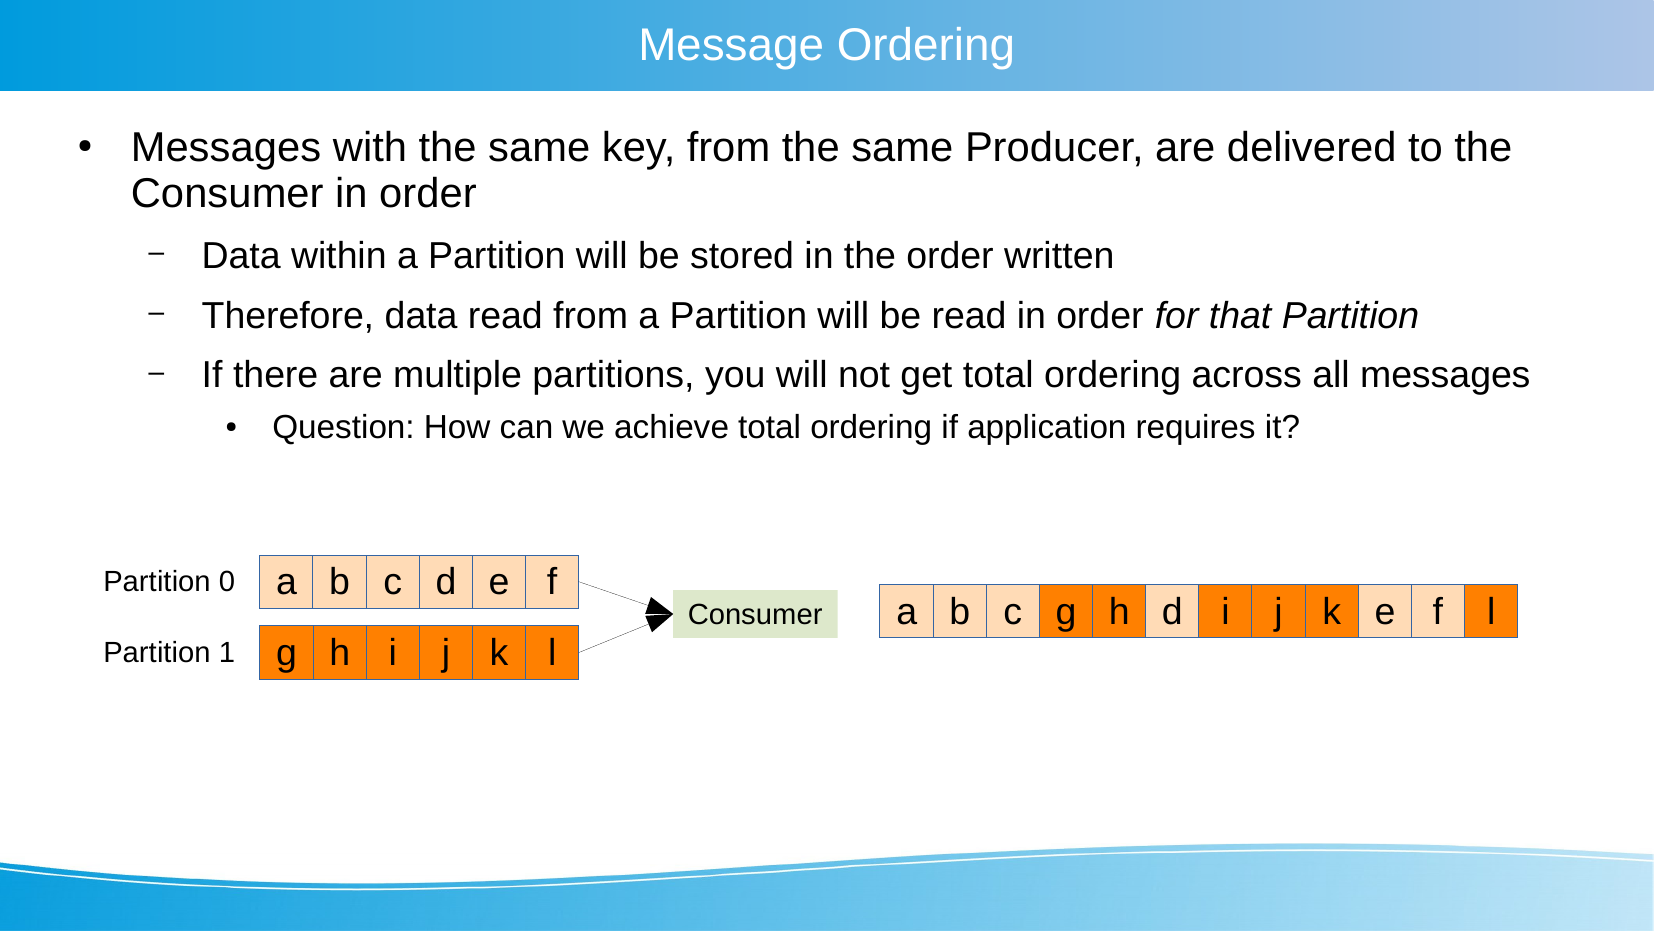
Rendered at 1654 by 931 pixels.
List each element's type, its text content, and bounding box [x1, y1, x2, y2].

text_box b [312, 555, 366, 609]
text_box f [1411, 584, 1464, 638]
text_box k [1305, 584, 1359, 638]
text_box f [525, 555, 579, 609]
text_box g [1039, 584, 1092, 638]
text_box e [1359, 584, 1411, 638]
text_box Partition 0 [88, 557, 251, 606]
text_box d [419, 555, 472, 609]
text_box a [879, 584, 933, 638]
text_box k [472, 625, 525, 680]
list Messages with the same key, from the same Producer, are delivered to the Consumer in order Data within a Partition will be stored in the order written Therefore, data read from a Partition will be read in order for that Partition If there are multiple partitions, you will not get total ordering across all messages Question: How can we achieve total ordering if application requires it? [60, 123, 1591, 833]
text_box a [259, 555, 312, 609]
text_box e [472, 555, 525, 609]
text_box h [313, 625, 366, 680]
title Message Ordering [82, 5, 1571, 85]
text_box c [986, 584, 1039, 638]
text_box Partition 1 [88, 628, 251, 677]
text_box d [1146, 584, 1198, 638]
picture [0, 843, 1654, 931]
text_box c [366, 555, 419, 609]
text_box b [933, 584, 986, 638]
text_box l [1464, 584, 1518, 638]
text_box j [1251, 584, 1305, 638]
text_box l [525, 625, 579, 680]
text_box i [366, 625, 419, 680]
text_box Consumer [673, 590, 838, 638]
text_box h [1092, 584, 1146, 638]
text_box g [259, 625, 313, 680]
text_box i [1198, 584, 1251, 638]
text_box j [419, 625, 472, 680]
